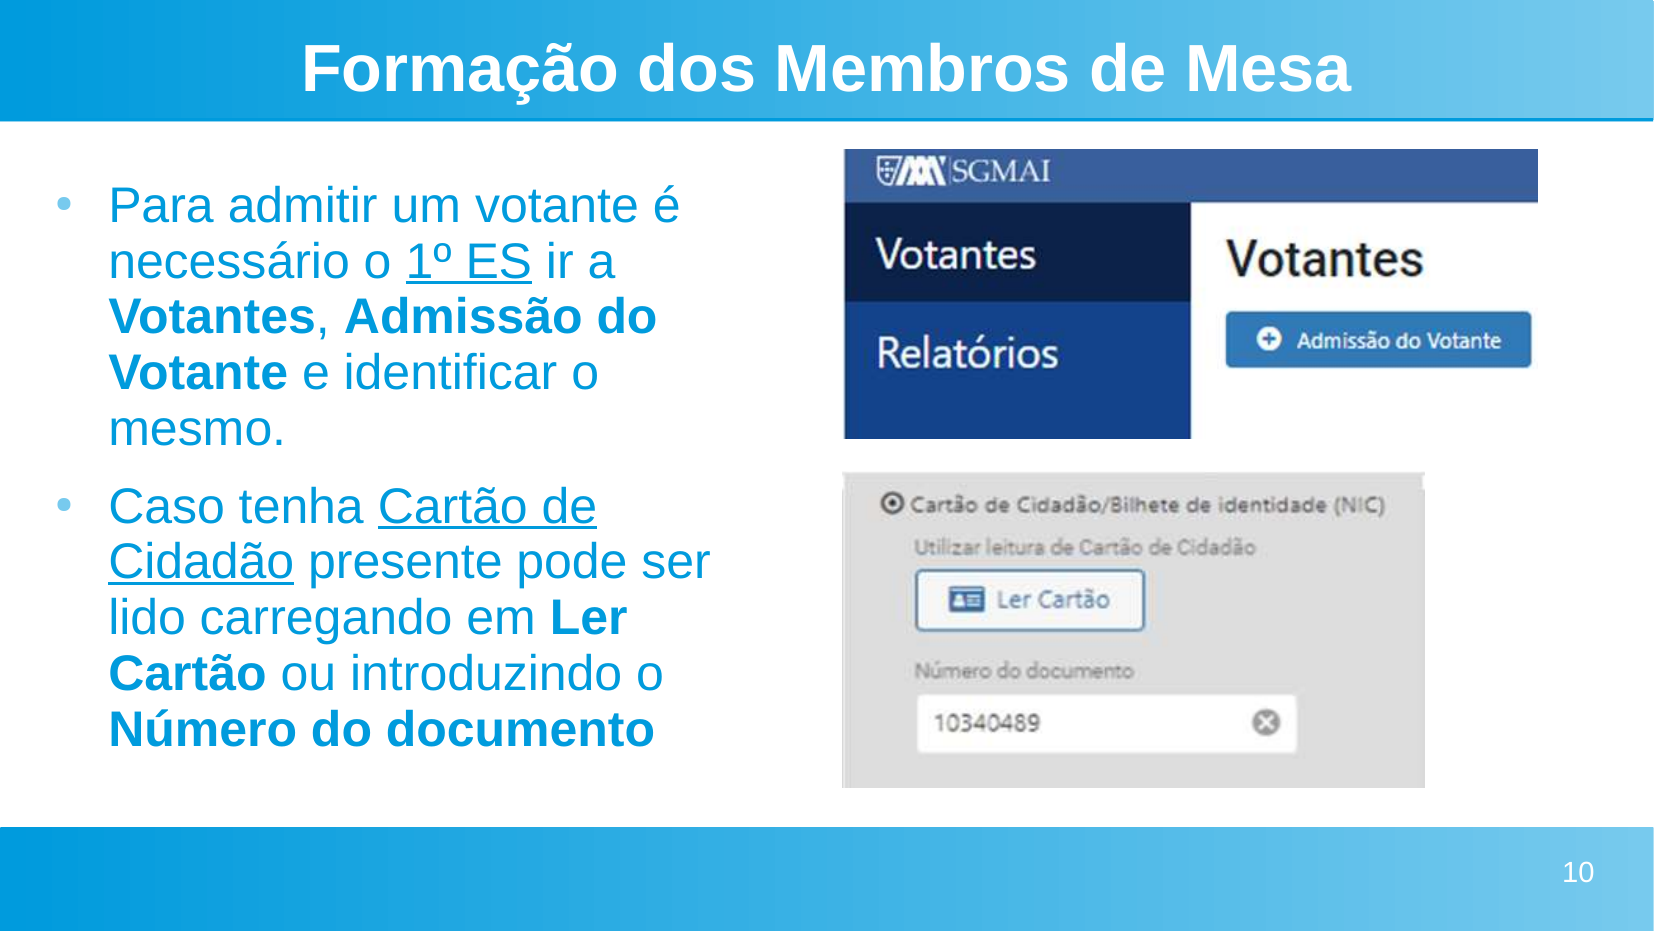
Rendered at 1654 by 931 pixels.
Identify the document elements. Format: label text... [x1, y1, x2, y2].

list Para admitir um votante é necessário o 1º ES ir a Votantes, Admissão do Votante e identificar o mesmo. Caso tenha Cartão de Cidadão presente pode ser lido carregando em Ler Cartão ou introduzindo o Número do documento [37, 177, 787, 768]
picture [842, 471, 1426, 788]
picture [841, 149, 1538, 439]
title Formação dos Membros de Mesa [59, 29, 1595, 108]
